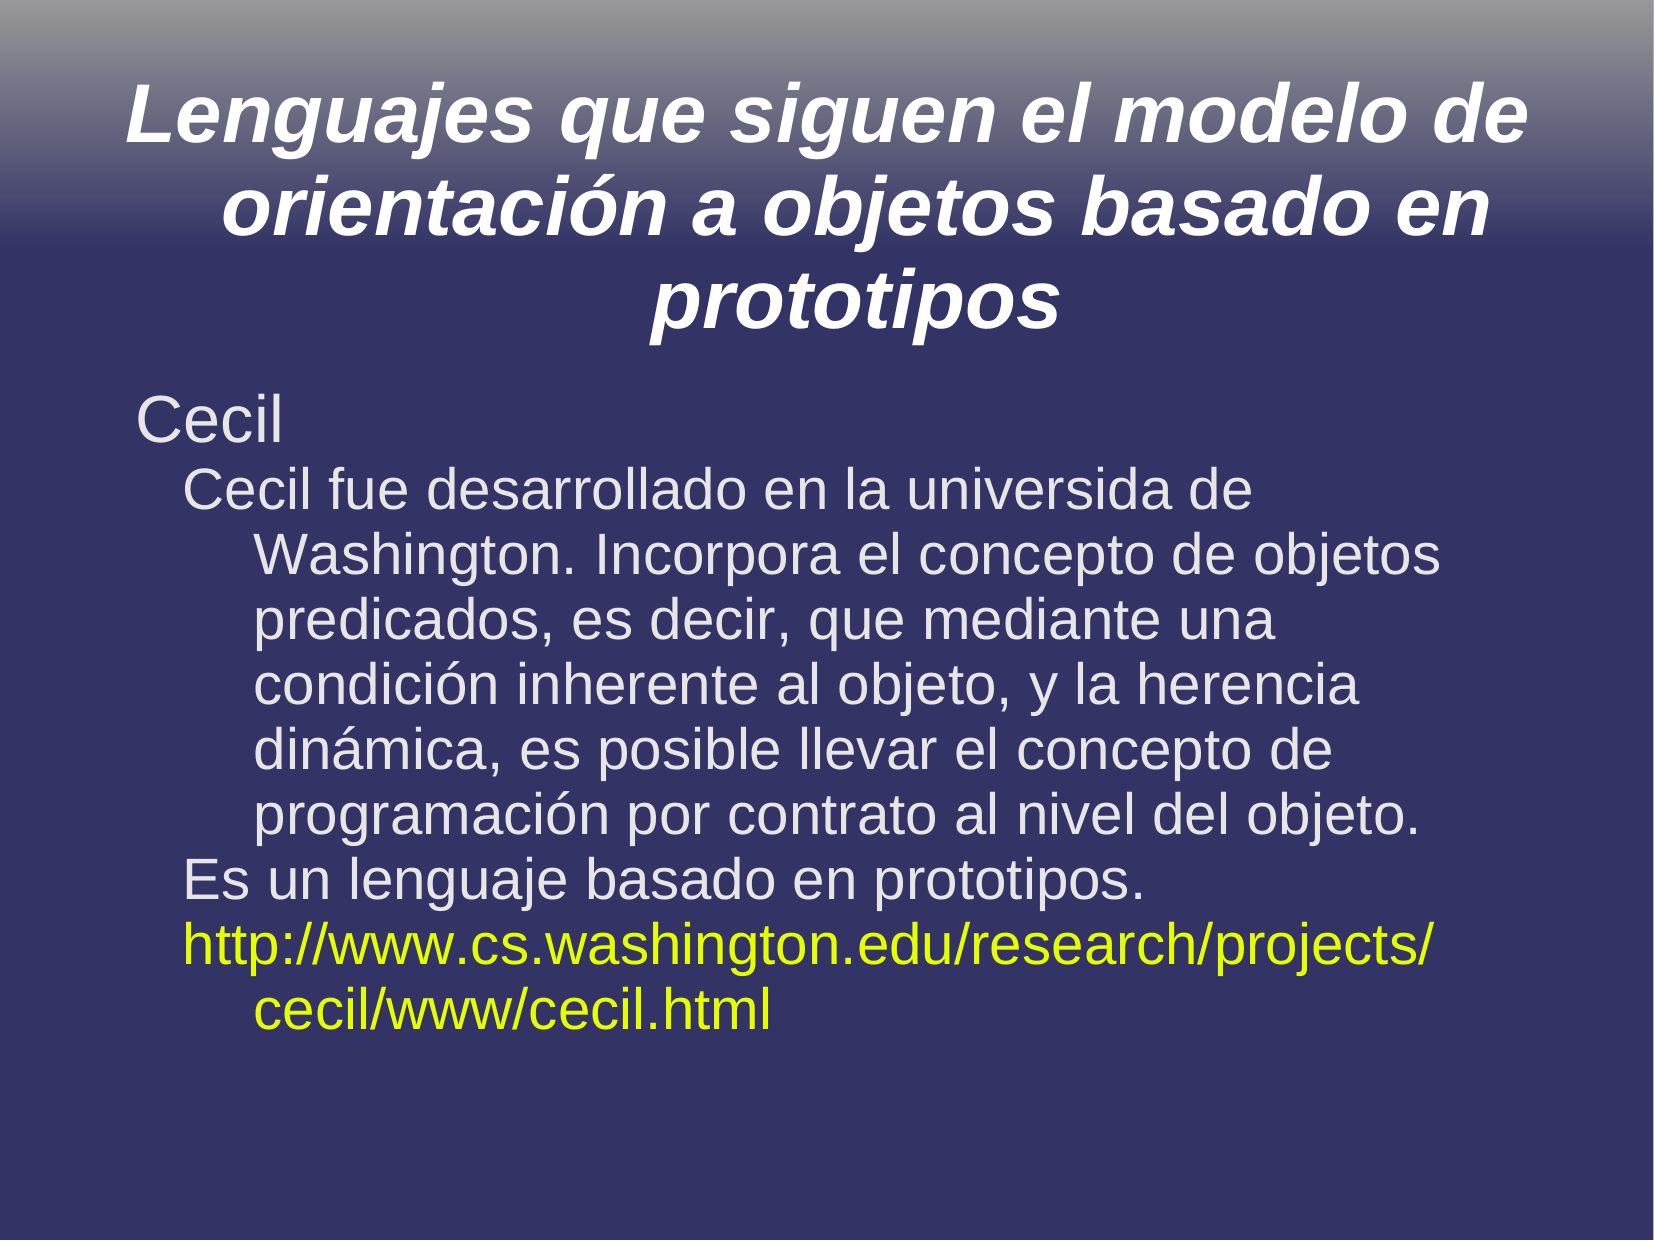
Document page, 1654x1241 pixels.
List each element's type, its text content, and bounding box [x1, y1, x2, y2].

title Lenguajes que siguen el modelo de orientación a objetos basado en prototipos [121, 65, 1534, 348]
list Cecil Cecil fue desarrollado en la universida de Washington. Incorpora el concepto de objetos predicados, es decir, que mediante una condición inherente al objeto, y la herencia dinámica, es posible llevar el concepto de programación por contrato al nivel del objeto. Es un lenguaje basado en prototipos. http://www.cs.washington.edu/research/projects/cecil/www/cecil.html [123, 382, 1536, 1164]
